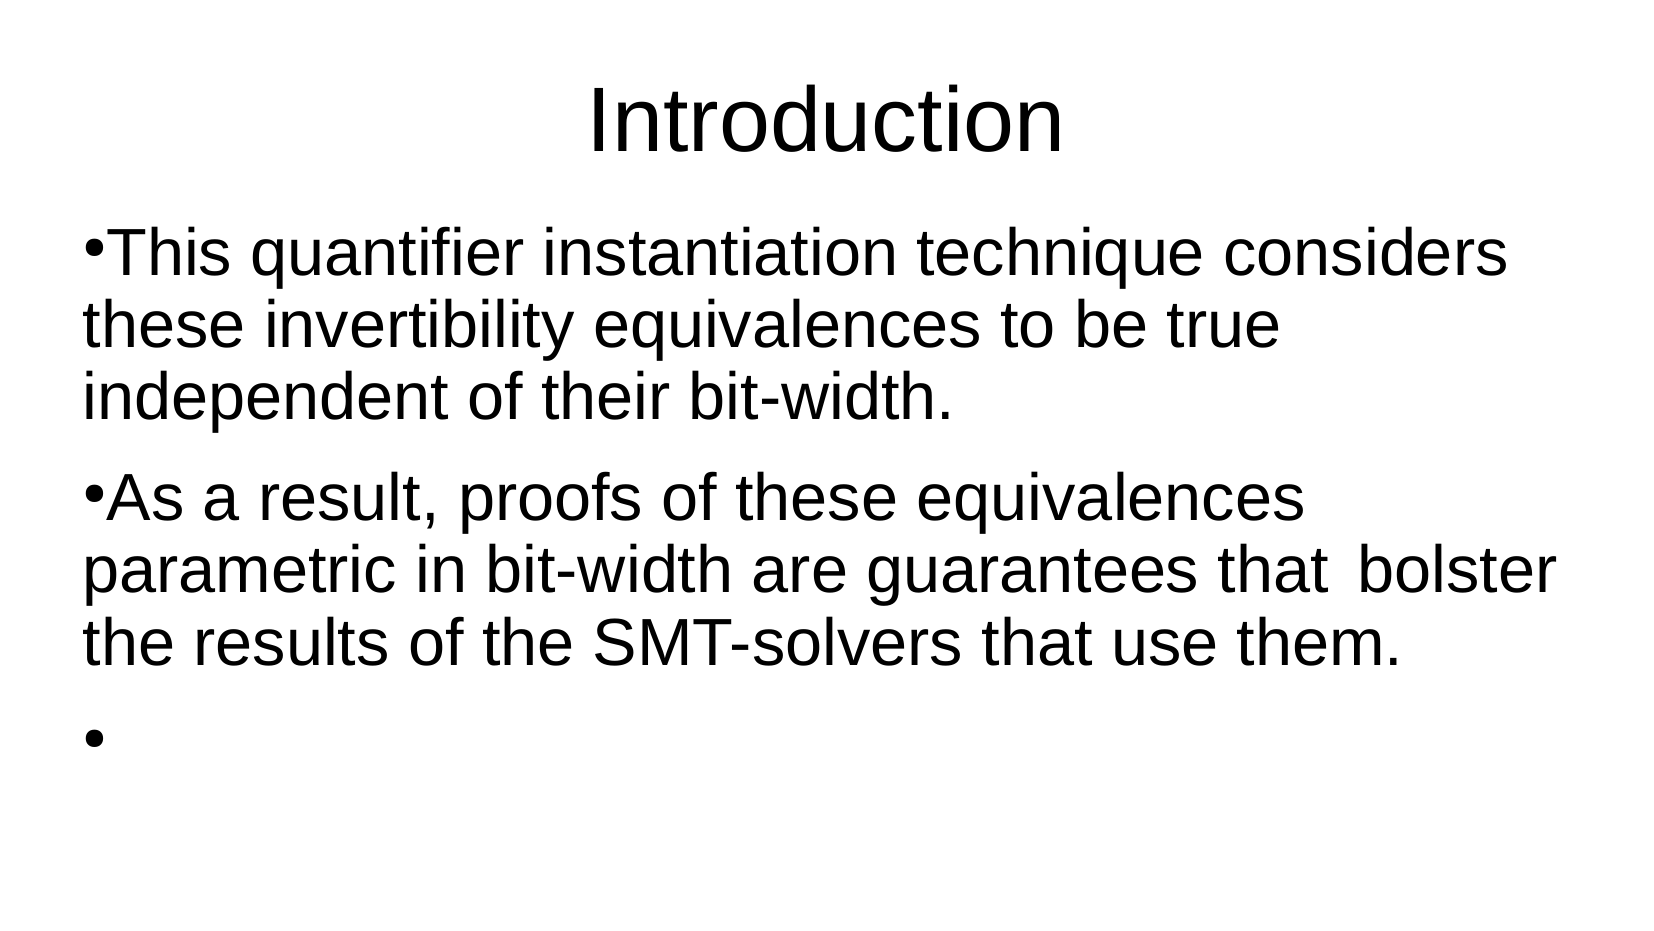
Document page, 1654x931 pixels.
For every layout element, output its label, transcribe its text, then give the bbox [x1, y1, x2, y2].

title Introduction [82, 37, 1571, 193]
list This quantifier instantiation technique considers these invertibility equivalences to be true independent of their bit-width. As a result, proofs of these equivalences parametric in bit-width are guarantees that bolster the results of the SMT-solvers that use them. [82, 217, 1571, 758]
